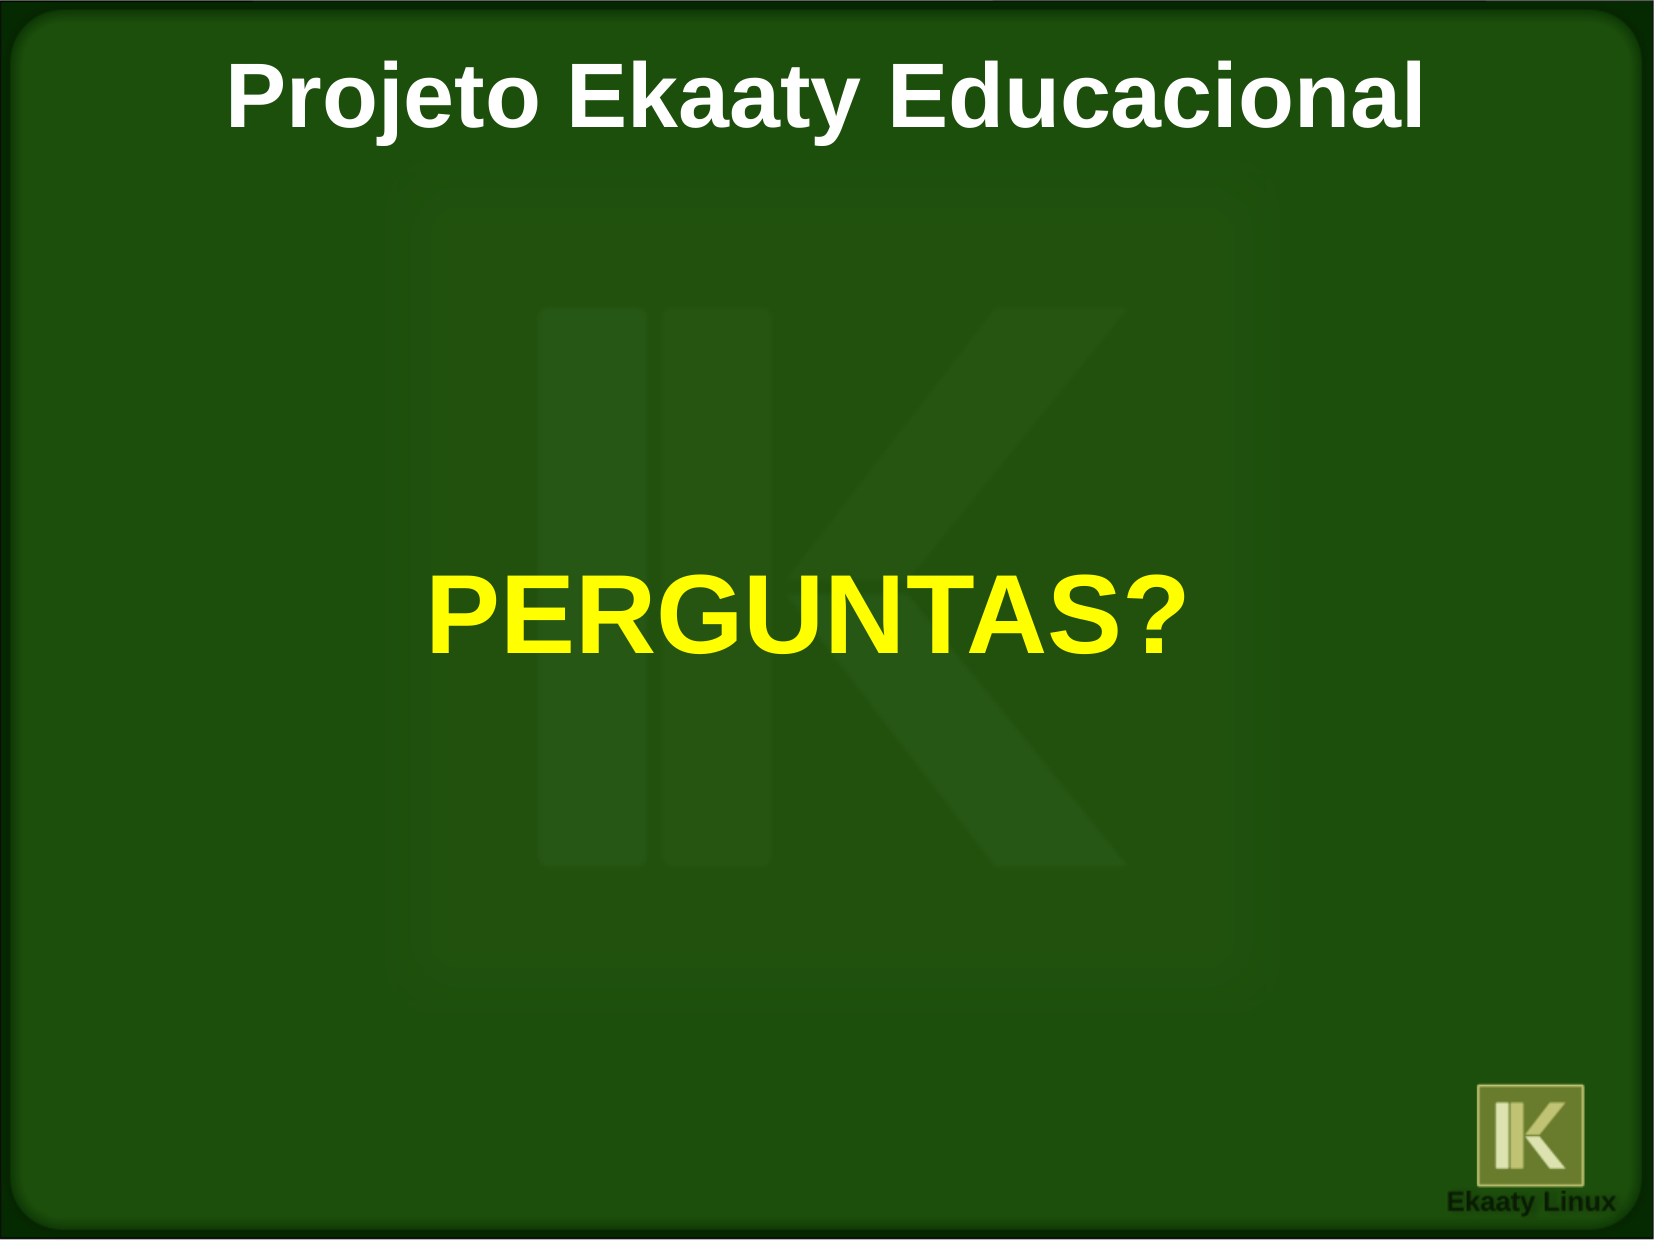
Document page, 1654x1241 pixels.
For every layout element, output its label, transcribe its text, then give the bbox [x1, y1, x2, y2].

picture [0, 0, 1654, 1241]
list PERGUNTAS? [425, 551, 1229, 867]
title Projeto Ekaaty Educacional [218, 44, 1436, 148]
